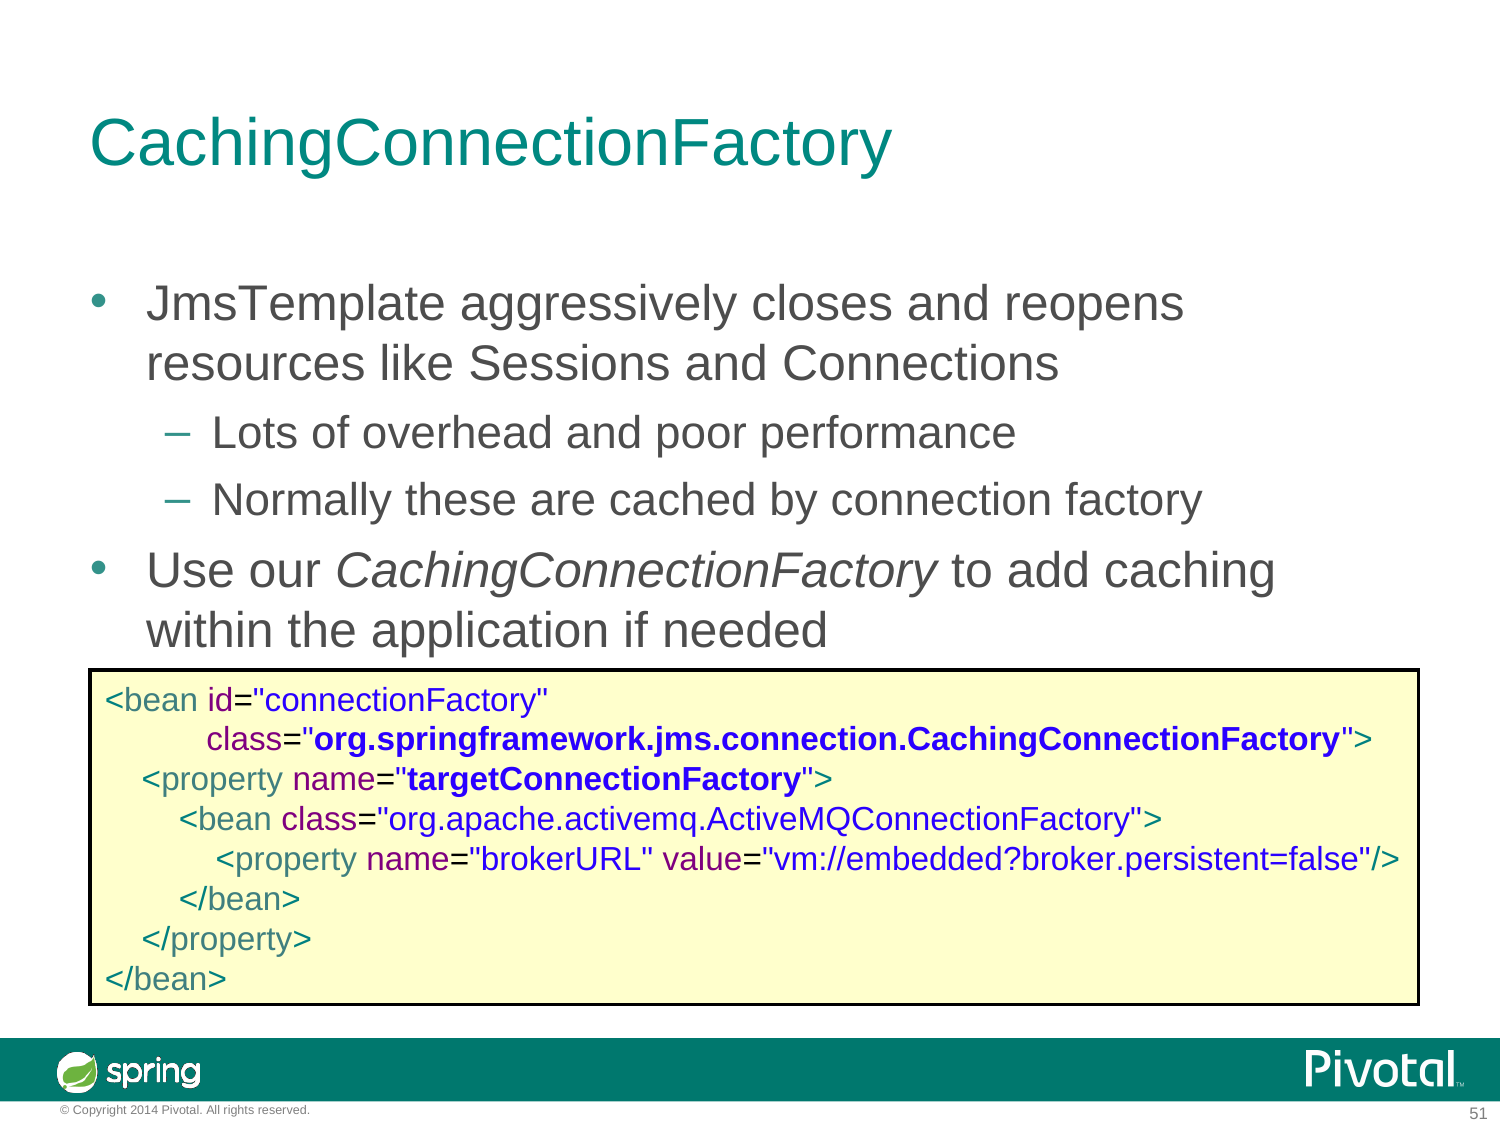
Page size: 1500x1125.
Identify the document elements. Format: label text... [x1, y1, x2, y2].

text_box <bean id="connectionFactory" class="org.springframework.jms.connection.CachingConnectionFactory"> <property name="targetConnectionFactory"> <bean class="org.apache.activemq.ActiveMQConnectionFactory"> <property name="brokerURL" value="vm://embedded?broker.persistent=false"/> </bean> </property> </bean> [89, 669, 1419, 1005]
title CachingConnectionFactory [75, 91, 1426, 187]
picture [1306, 1050, 1464, 1087]
list JmsTemplate aggressively closes and reopens resources like Sessions and Connections Lots of overhead and poor performance Normally these are cached by connection factory Use our CachingConnectionFactory to add caching within the application if needed [75, 262, 1426, 1005]
picture [32, 1041, 210, 1103]
